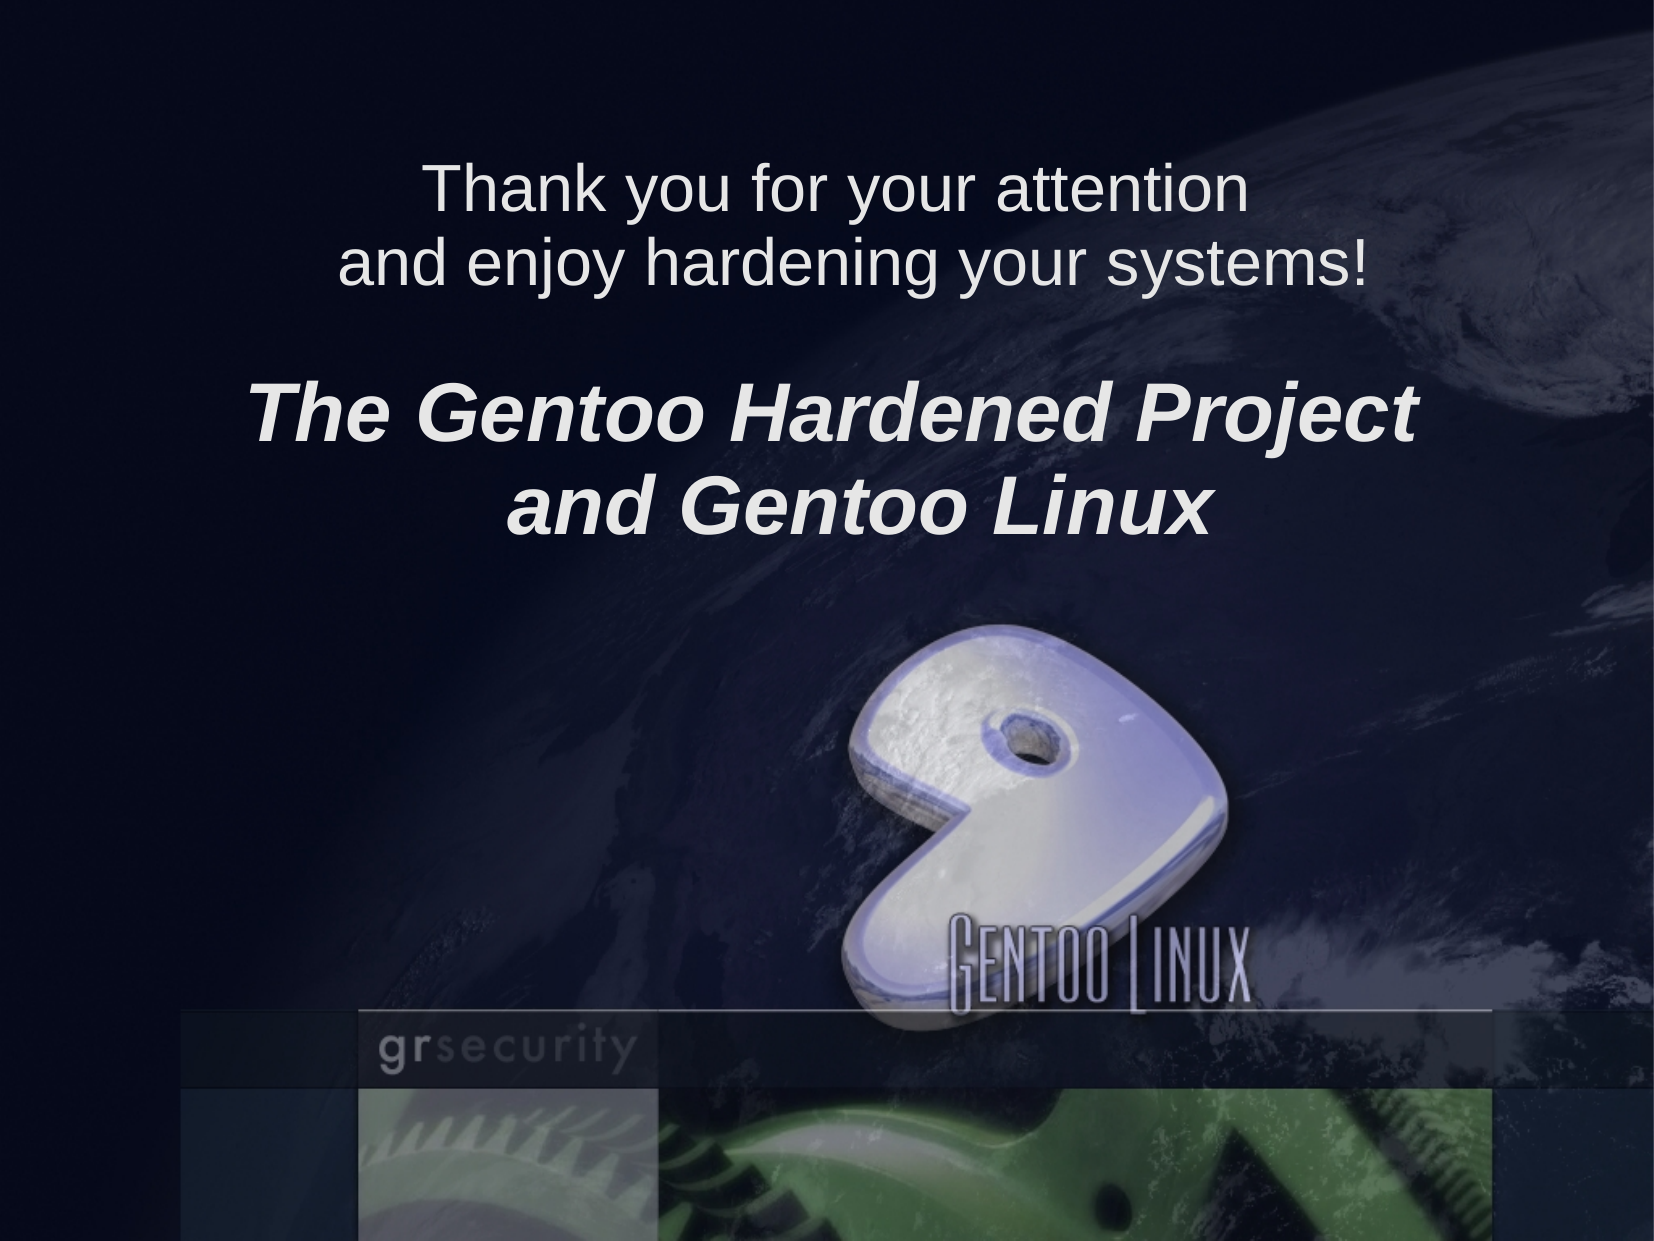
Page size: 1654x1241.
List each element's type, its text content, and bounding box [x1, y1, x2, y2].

picture [0, 0, 1654, 1241]
text_box Thank you for your attention and enjoy hardening your systems! [300, 113, 1373, 338]
title The Gentoo Hardened Project and Gentoo Linux [125, 355, 1538, 563]
